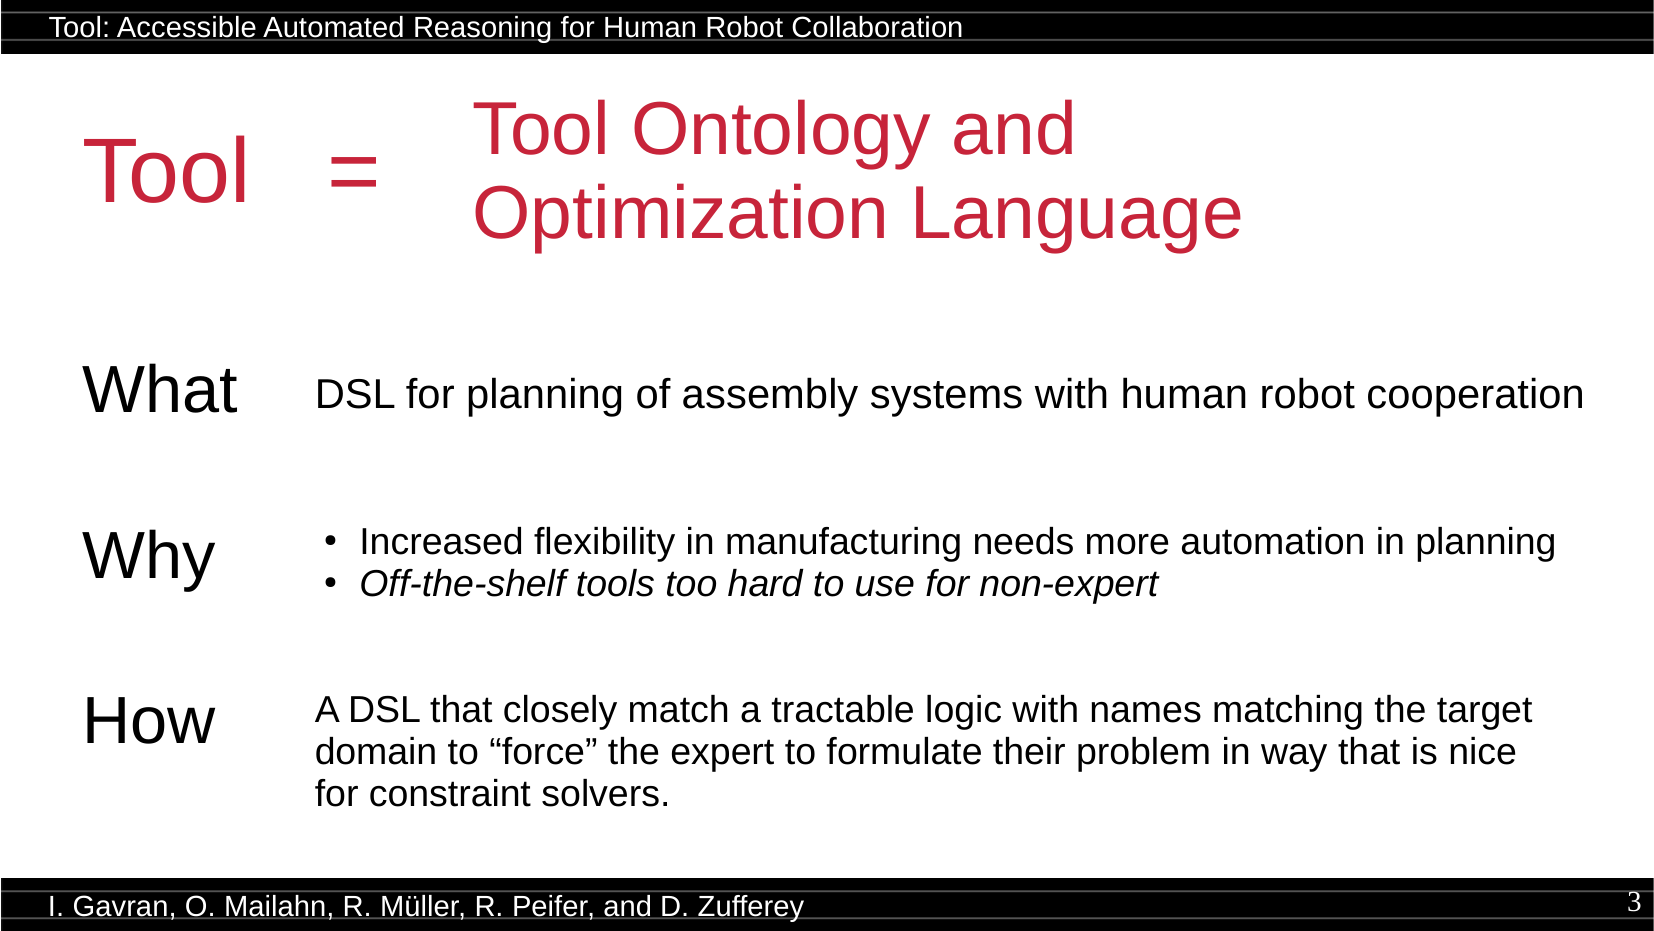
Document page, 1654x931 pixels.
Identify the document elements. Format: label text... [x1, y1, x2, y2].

title Tool = [82, 67, 406, 273]
text_box A DSL that closely match a tractable logic with names matching the target domain to “force” the expert to formulate their problem in way that is nice for constraint solvers. [300, 681, 1561, 822]
text_box I. Gavran, O. Mailahn, R. Müller, R. Peifer, and D. Zufferey [33, 882, 821, 931]
text_box Increased flexibility in manufacturing needs more automation in planning Off-the-shelf tools too hard to use for non-expert [309, 513, 1572, 654]
text_box Tool: Accessible Automated Reasoning for Human Robot Collaboration [33, 4, 980, 52]
list What Why How [82, 315, 286, 851]
text_box DSL for planning of assembly systems with human robot cooperation [300, 363, 1601, 436]
picture [1, 878, 1654, 931]
title Tool Ontology and Optimization Language [472, 67, 1306, 273]
picture [1, 0, 1654, 54]
